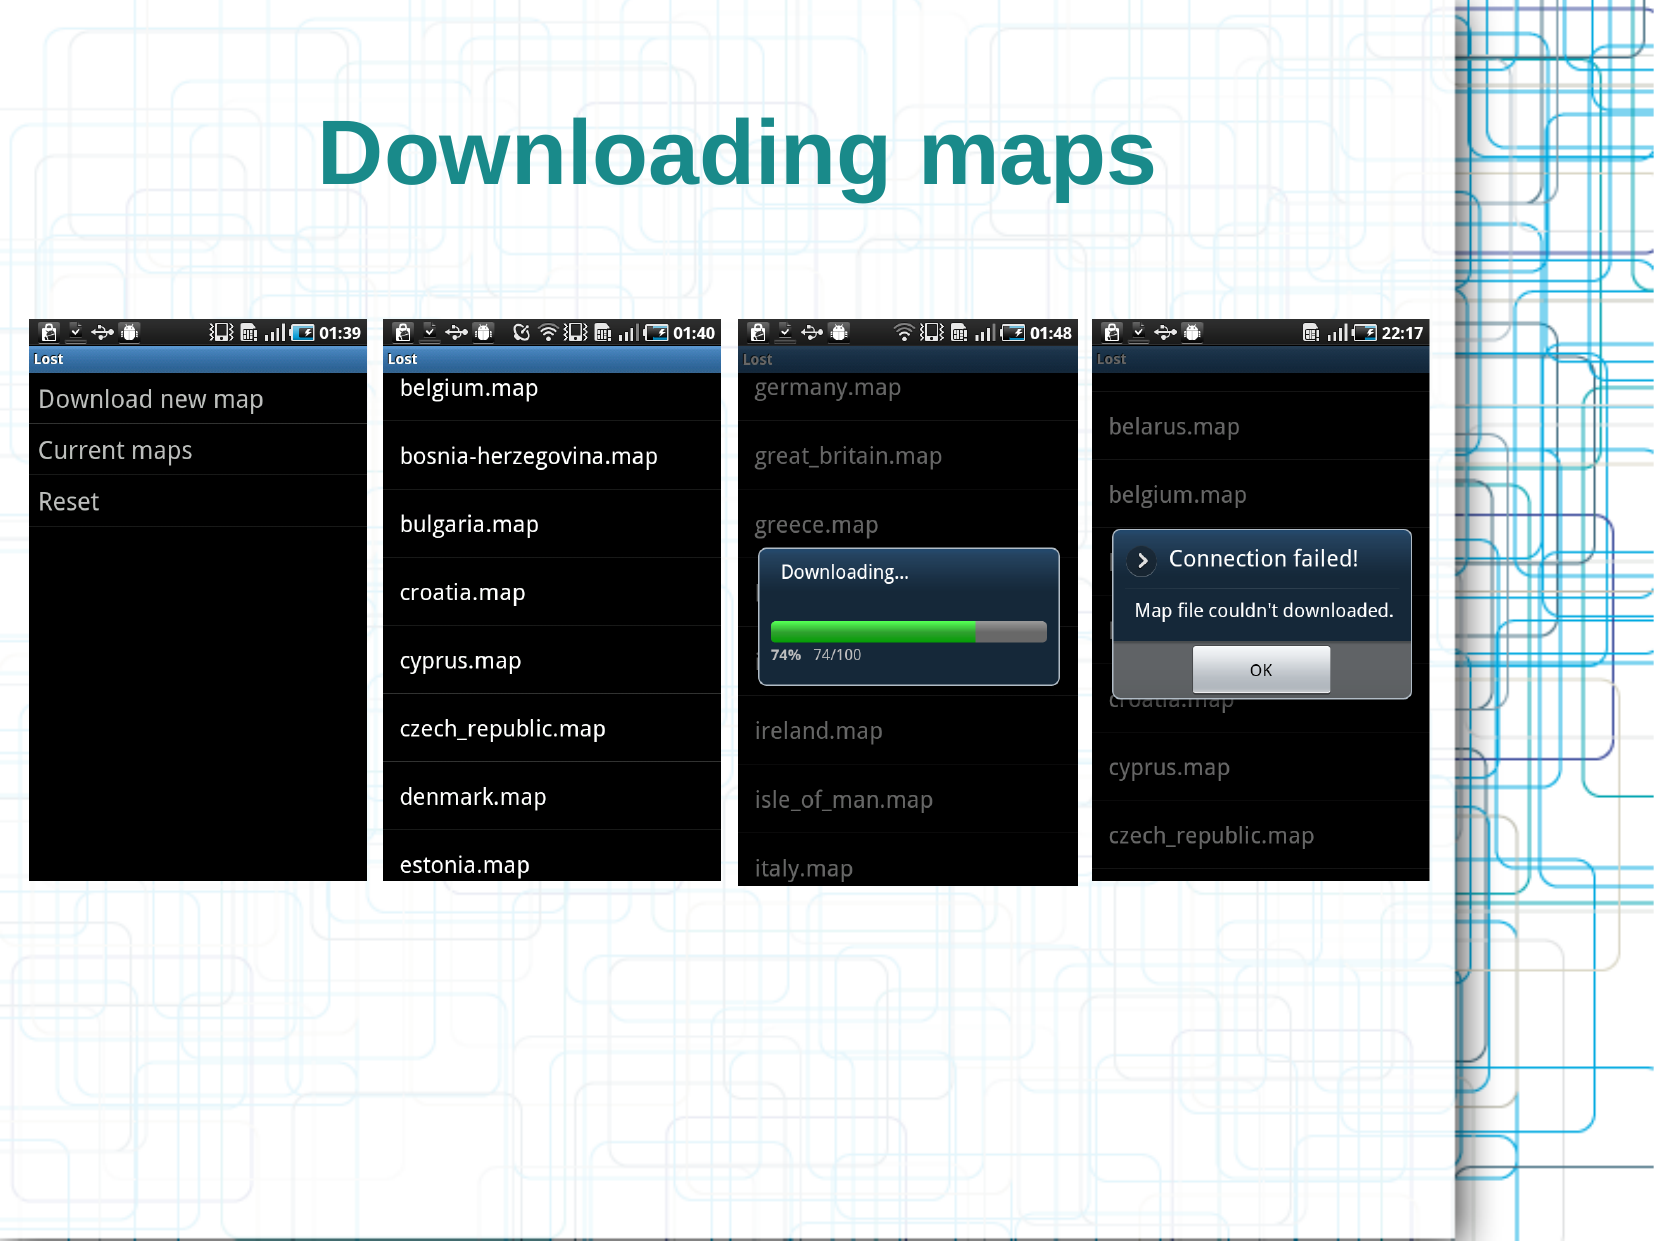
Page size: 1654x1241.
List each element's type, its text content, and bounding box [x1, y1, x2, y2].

title Downloading maps [59, 49, 1418, 257]
picture [0, 0, 1654, 1241]
